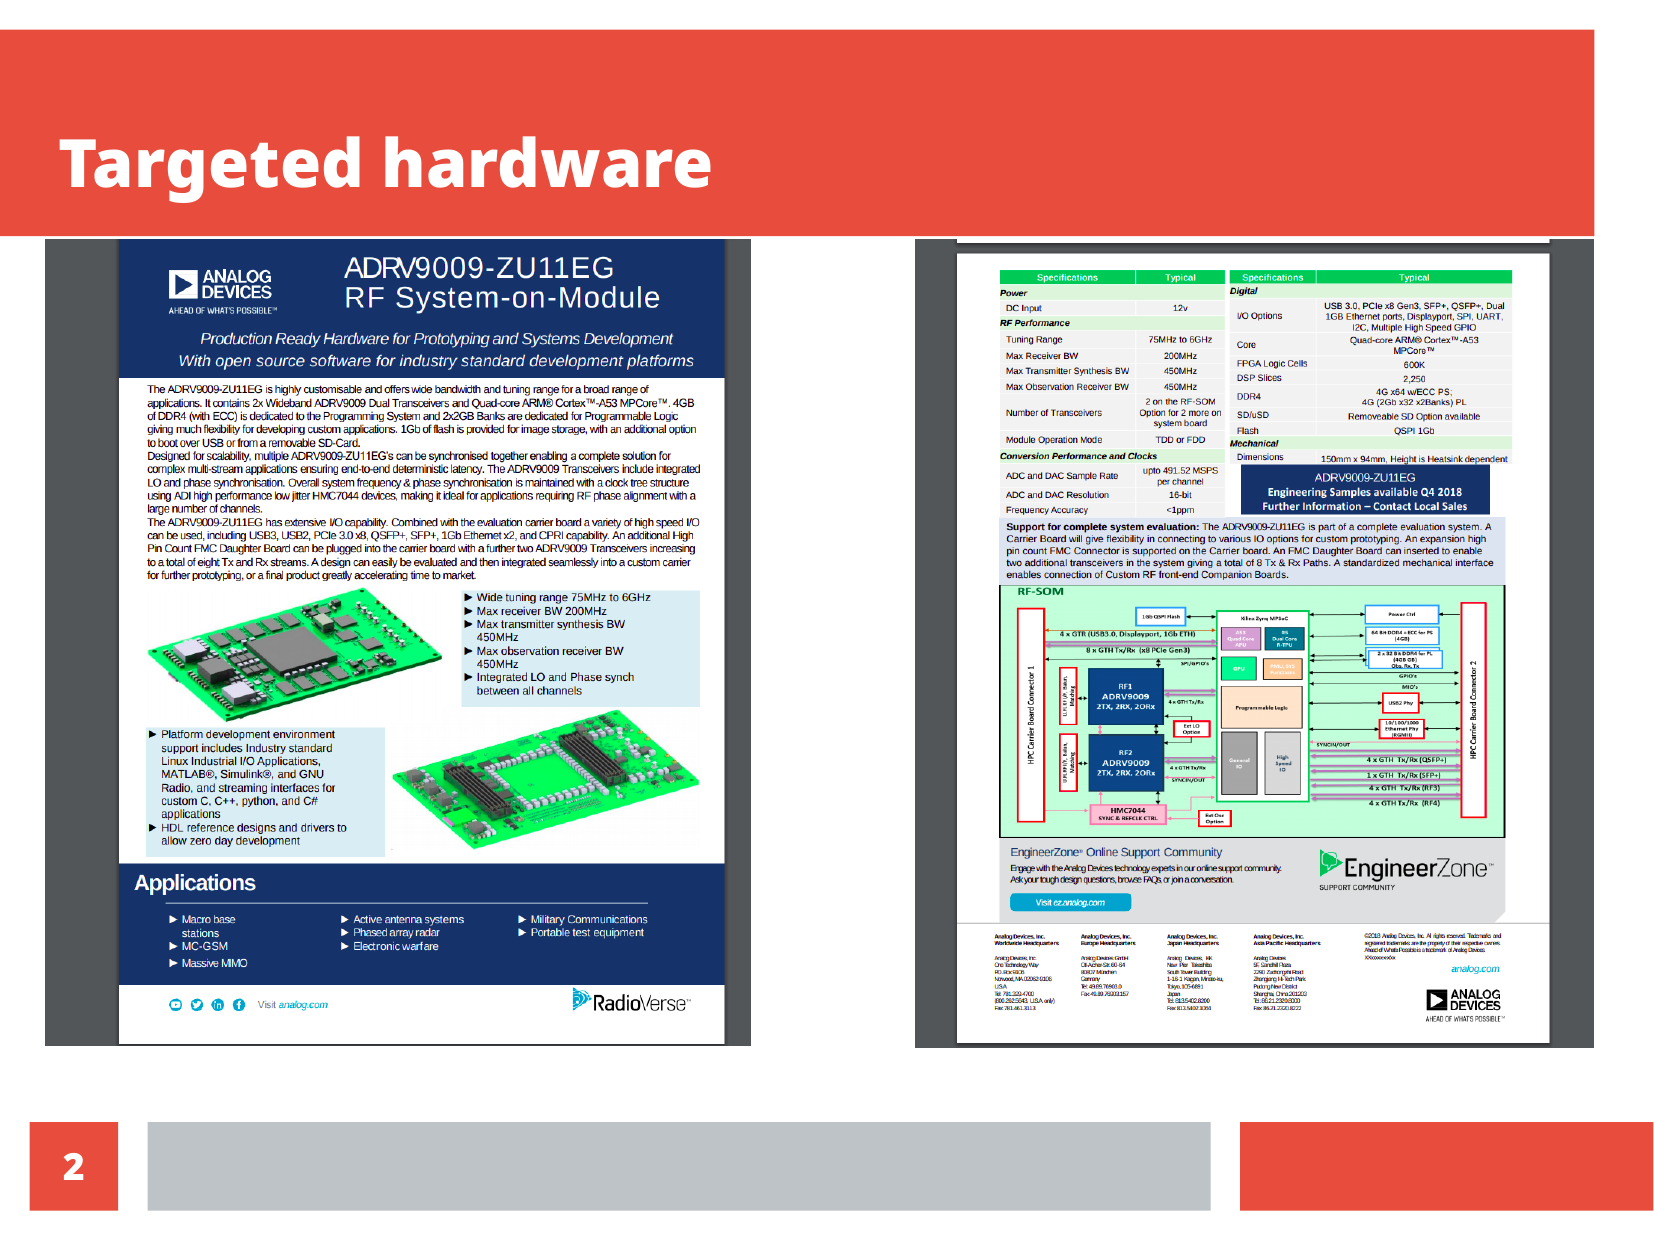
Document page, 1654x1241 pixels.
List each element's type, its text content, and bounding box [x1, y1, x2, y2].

title Targeted hardware [59, 59, 1595, 207]
picture [45, 239, 751, 1046]
picture [915, 239, 1594, 1048]
